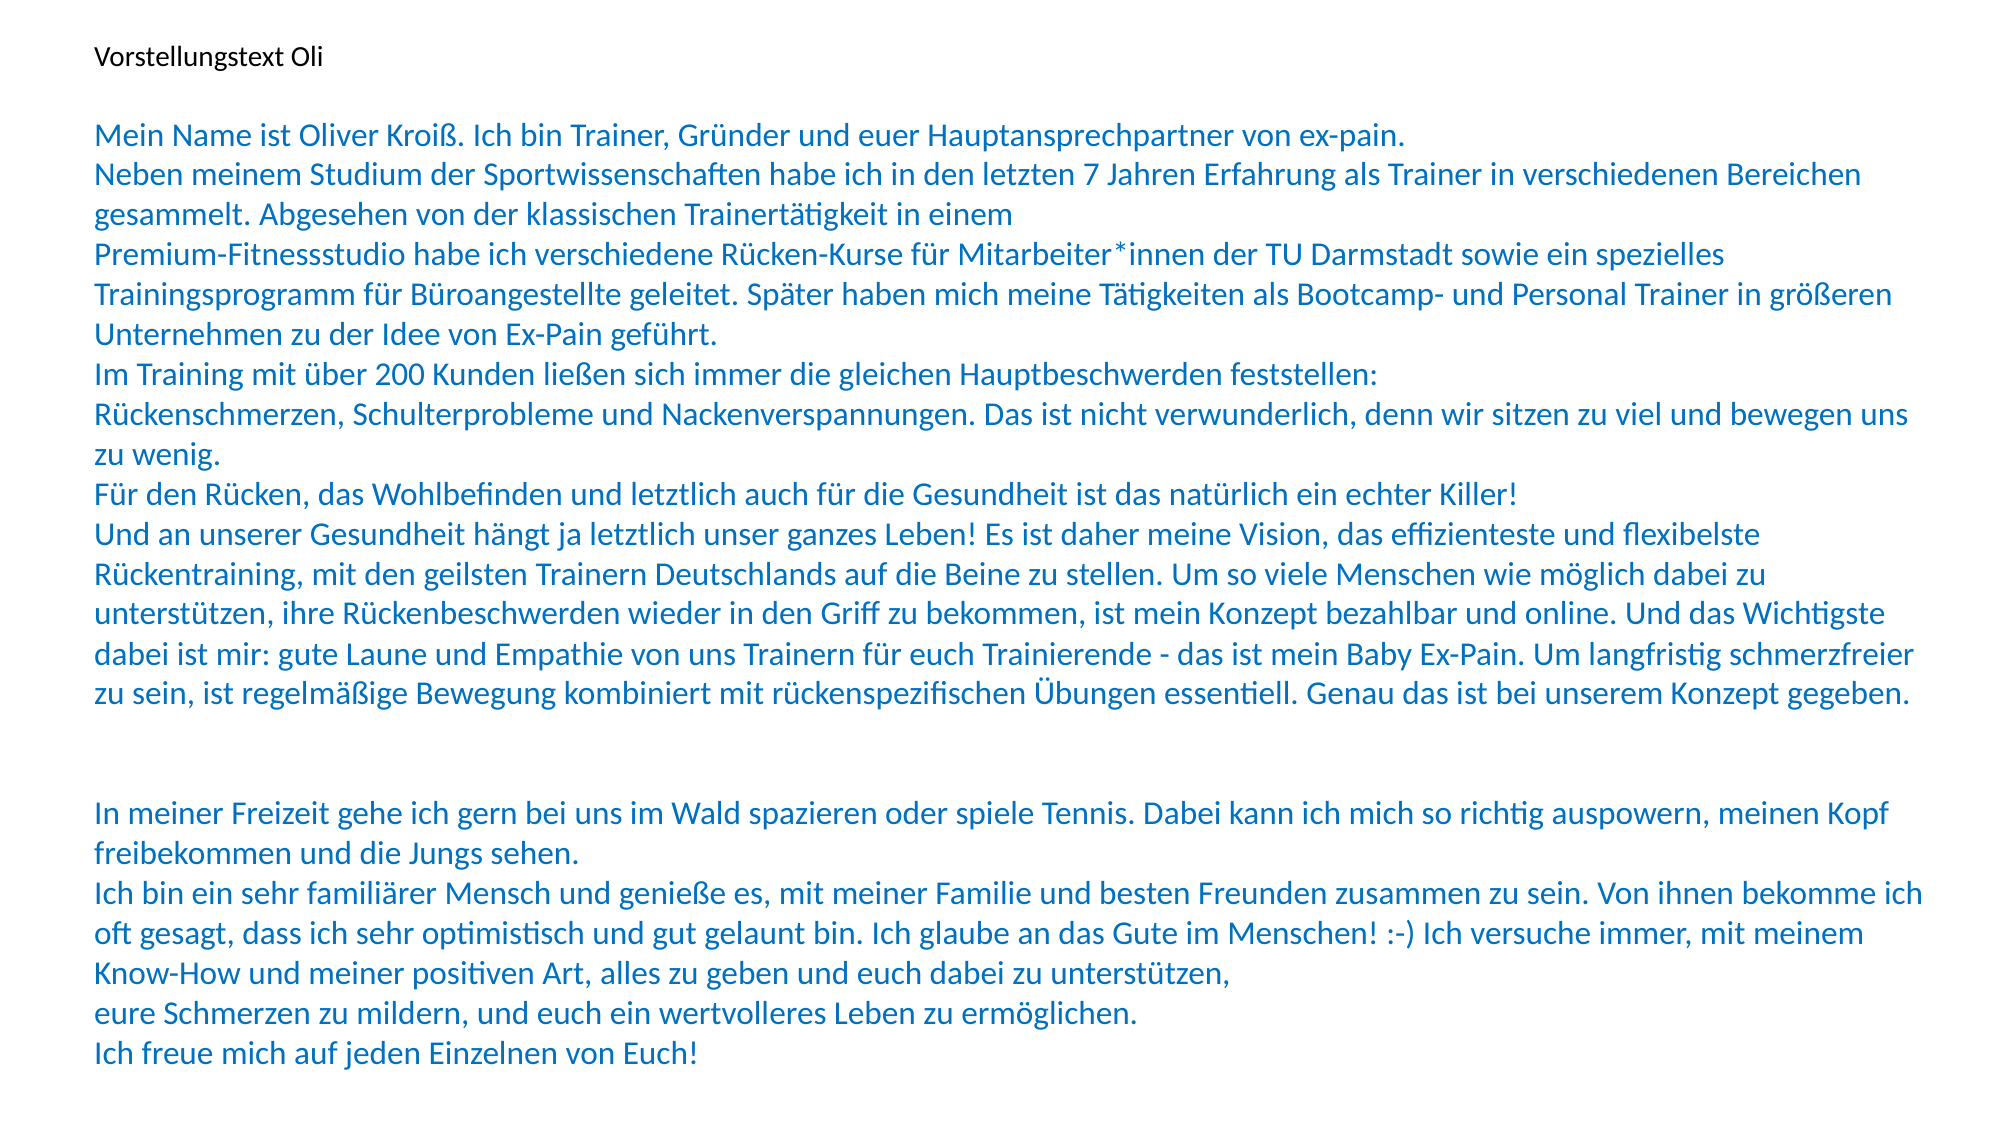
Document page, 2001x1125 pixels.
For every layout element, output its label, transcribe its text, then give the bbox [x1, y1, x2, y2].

text_box Vorstellungstext Oli Mein Name ist Oliver Kroiß. Ich bin Trainer, Gründer und euer Hauptansprechpartner von ex-pain. Neben meinem Studium der Sportwissenschaften habe ich in den letzten 7 Jahren Erfahrung als Trainer in verschiedenen Bereichen gesammelt. Abgesehen von der klassischen Trainertätigkeit in einem Premium-Fitnessstudio habe ich verschiedene Rücken-Kurse für Mitarbeiter*innen der TU Darmstadt sowie ein spezielles Trainingsprogramm für Büroangestellte geleitet. Später haben mich meine Tätigkeiten als Bootcamp- und Personal Trainer in größeren Unternehmen zu der Idee von Ex-Pain geführt. Im Training mit über 200 Kunden ließen sich immer die gleichen Hauptbeschwerden feststellen: Rückenschmerzen, Schulterprobleme und Nackenverspannungen. Das ist nicht verwunderlich, denn wir sitzen zu viel und bewegen uns zu wenig. Für den Rücken, das Wohlbefinden und letztlich auch für die Gesundheit ist das natürlich ein echter Killer! Und an unserer Gesundheit hängt ja letztlich unser ganzes Leben! Es ist daher meine Vision, das effizienteste und flexibelste Rückentraining, mit den geilsten Trainern Deutschlands auf die Beine zu stellen. Um so viele Menschen wie möglich dabei zu unterstützen, ihre Rückenbeschwerden wieder in den Griff zu bekommen, ist mein Konzept bezahlbar und online. Und das Wichtigste dabei ist mir: gute Laune und Empathie von uns Trainern für euch Trainierende - das ist mein Baby Ex-Pain. Um langfristig schmerzfreier zu sein, ist regelmäßige Bewegung kombiniert mit rückenspezifischen Übungen essentiell. Genau das ist bei unserem Konzept gegeben. In meiner Freizeit gehe ich gern bei uns im Wald spazieren oder spiele Tennis. Dabei kann ich mich so richtig auspowern, meinen Kopf freibekommen und die Jungs sehen. Ich bin ein sehr familiärer Mensch und genieße es, mit meiner Familie und besten Freunden zusammen zu sein. Von ihnen bekomme ich oft gesagt, dass ich sehr optimistisch und gut gelaunt bin. Ich glaube an das Gute im Menschen! :-) Ich versuche immer, mit meinem Know-How und meiner positiven Art, alles zu geben und euch dabei zu unterstützen, eure Schmerzen zu mildern, und euch ein wertvolleres Leben zu ermöglichen. Ich freue mich auf jeden Einzelnen von Euch! [79, 30, 1962, 1125]
